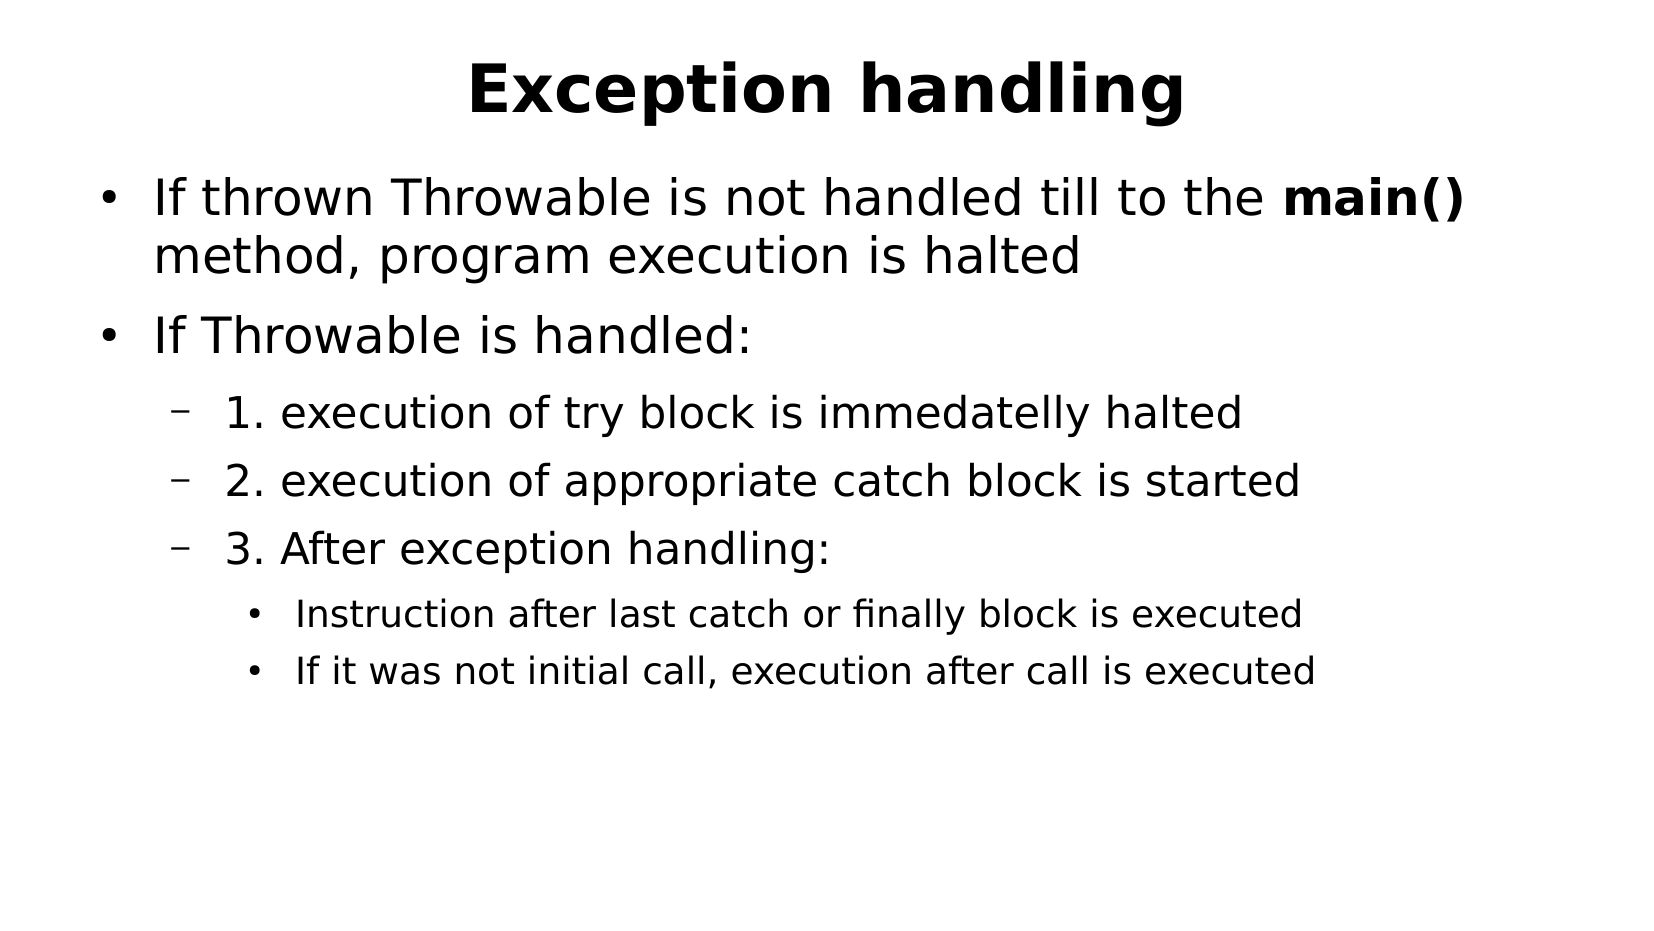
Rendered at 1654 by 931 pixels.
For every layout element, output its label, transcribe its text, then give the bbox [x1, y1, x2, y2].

title Exception handling [82, 37, 1571, 142]
list If thrown Throwable is not handled till to the main() method, program execution is halted If Throwable is handled: 1. execution of try block is immedatelly halted 2. execution of appropriate catch block is started 3. After exception handling: Instruction after last catch or finally block is executed If it was not initial call, execution after call is executed [82, 168, 1538, 889]
